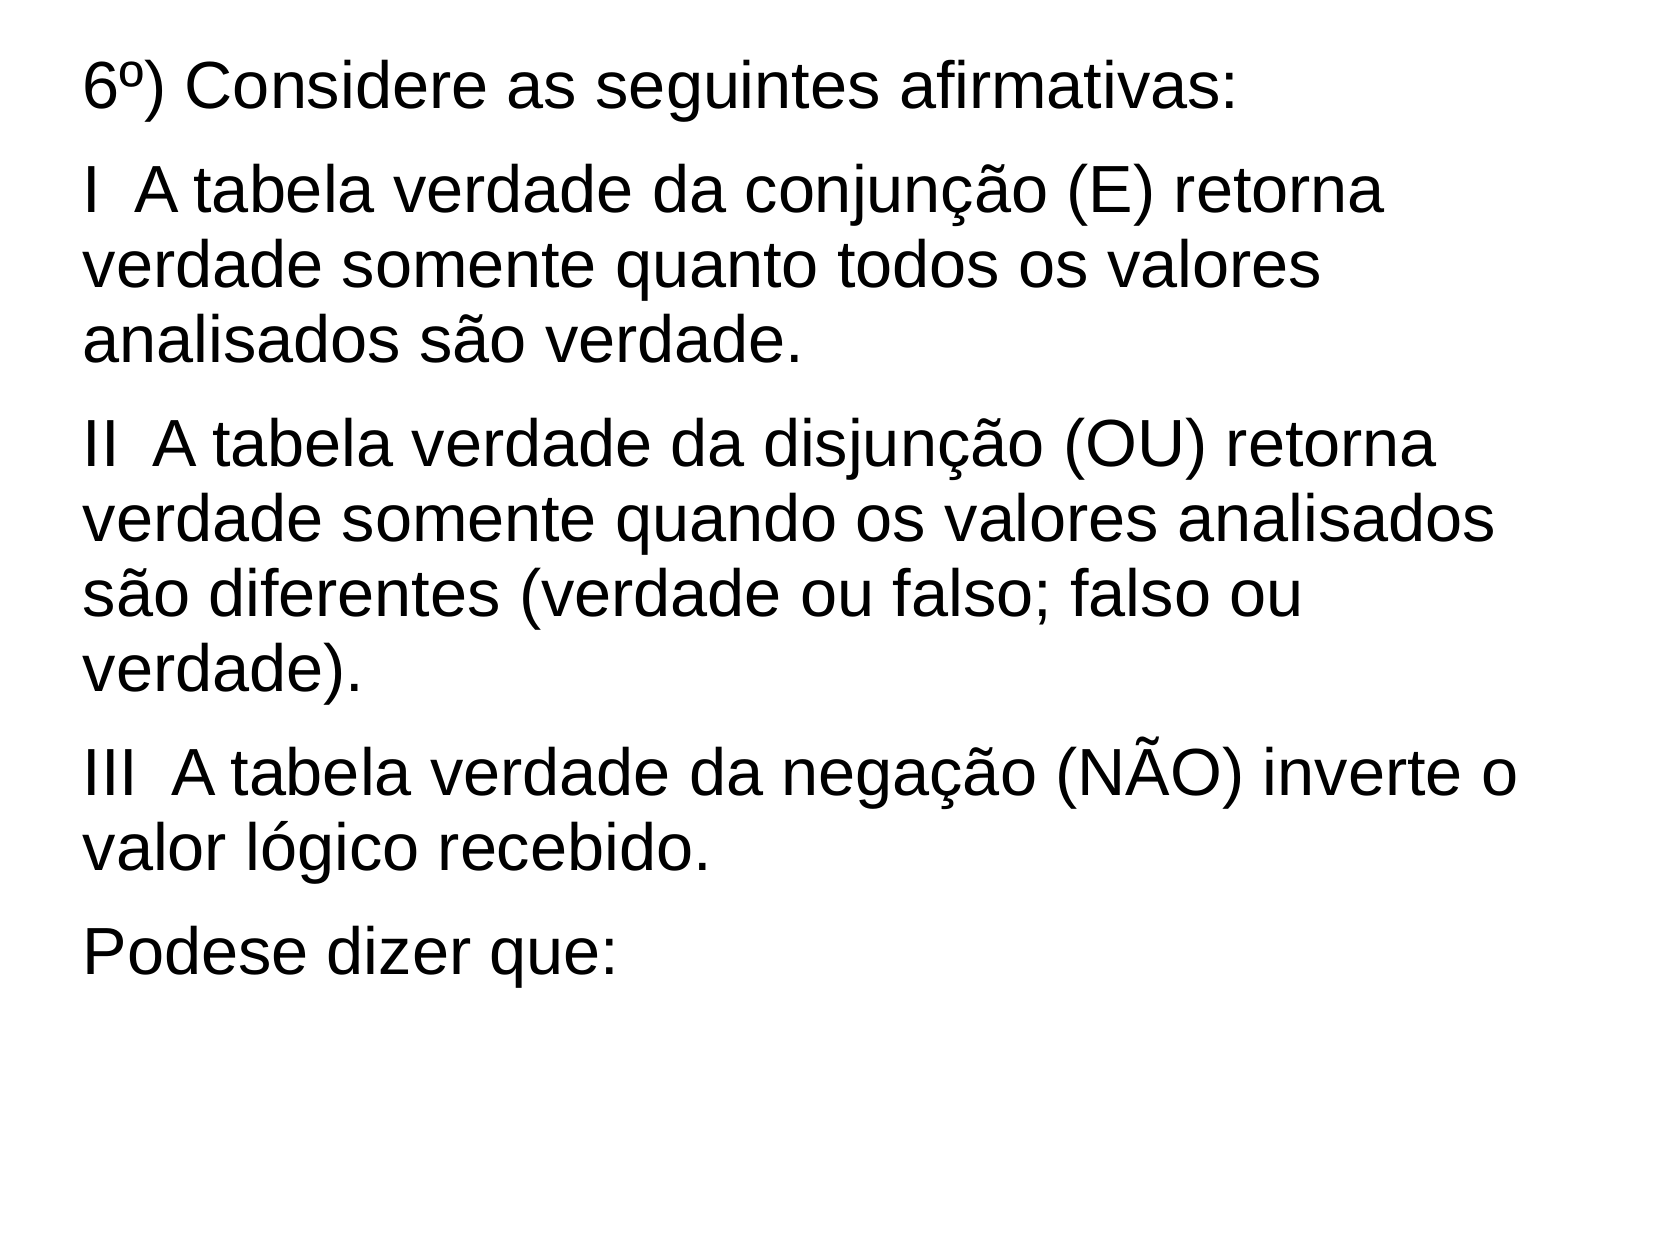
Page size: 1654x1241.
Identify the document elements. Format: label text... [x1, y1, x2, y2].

list 6º) Considere as seguintes afirmativas: I ­ A tabela verdade da conjunção (E) retorna verdade somente quanto todos os valores analisados são verdade. II ­ A tabela verdade da disjunção (OU) retorna verdade somente quando os valores analisados são diferentes (verdade ou falso; falso ou verdade). III ­ A tabela verdade da negação (NÃO) inverte o valor lógico recebido. Pode­se dizer que: [82, 48, 1571, 1229]
